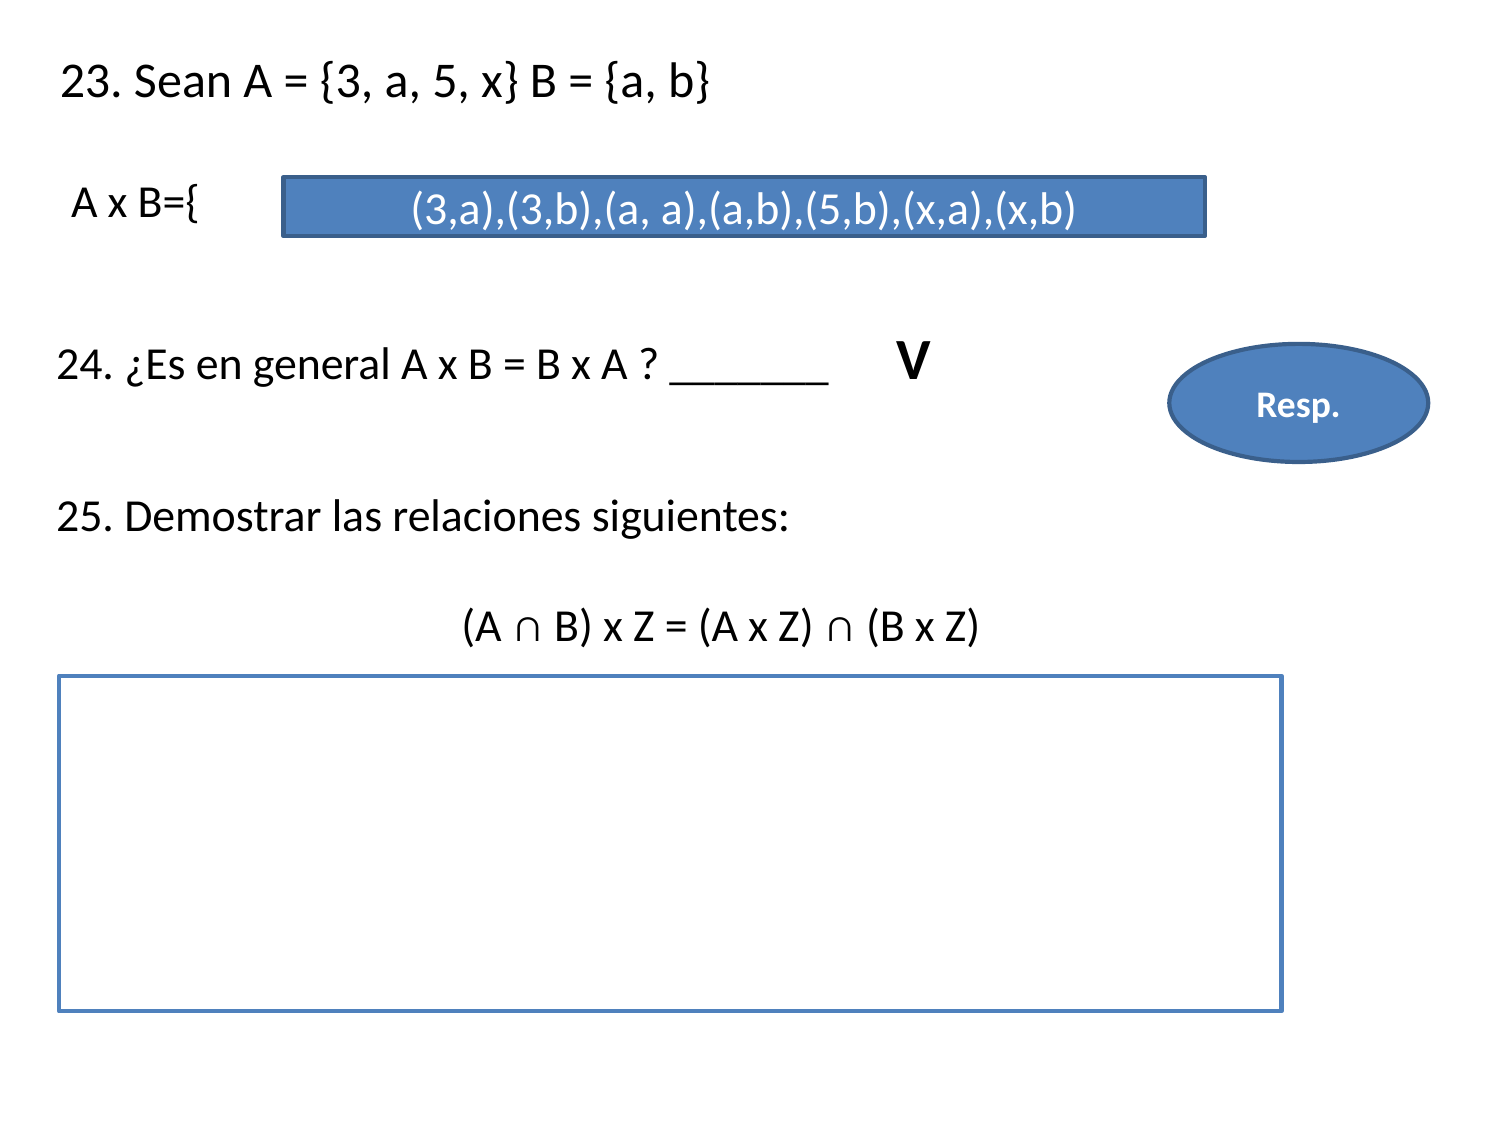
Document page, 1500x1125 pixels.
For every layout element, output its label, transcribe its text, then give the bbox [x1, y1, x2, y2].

text_box V [881, 313, 977, 399]
title 23. Sean A = {3, a, 5, x} B = {a, b} A x B={ } [44, 54, 1424, 220]
text_box 24. ¿Es en general A x B = B x A ? _______ [41, 326, 1146, 452]
text_box 25. Demostrar las relaciones siguientes: (A ∩ B) x Z = (A x Z) ∩ (B x Z) [41, 478, 1391, 659]
text_box Resp. [1169, 343, 1429, 462]
text_box (3,a),(3,b),(a, a),(a,b),(5,b),(x,a),(x,b) [283, 177, 1205, 237]
text_box [58, 675, 1282, 1012]
